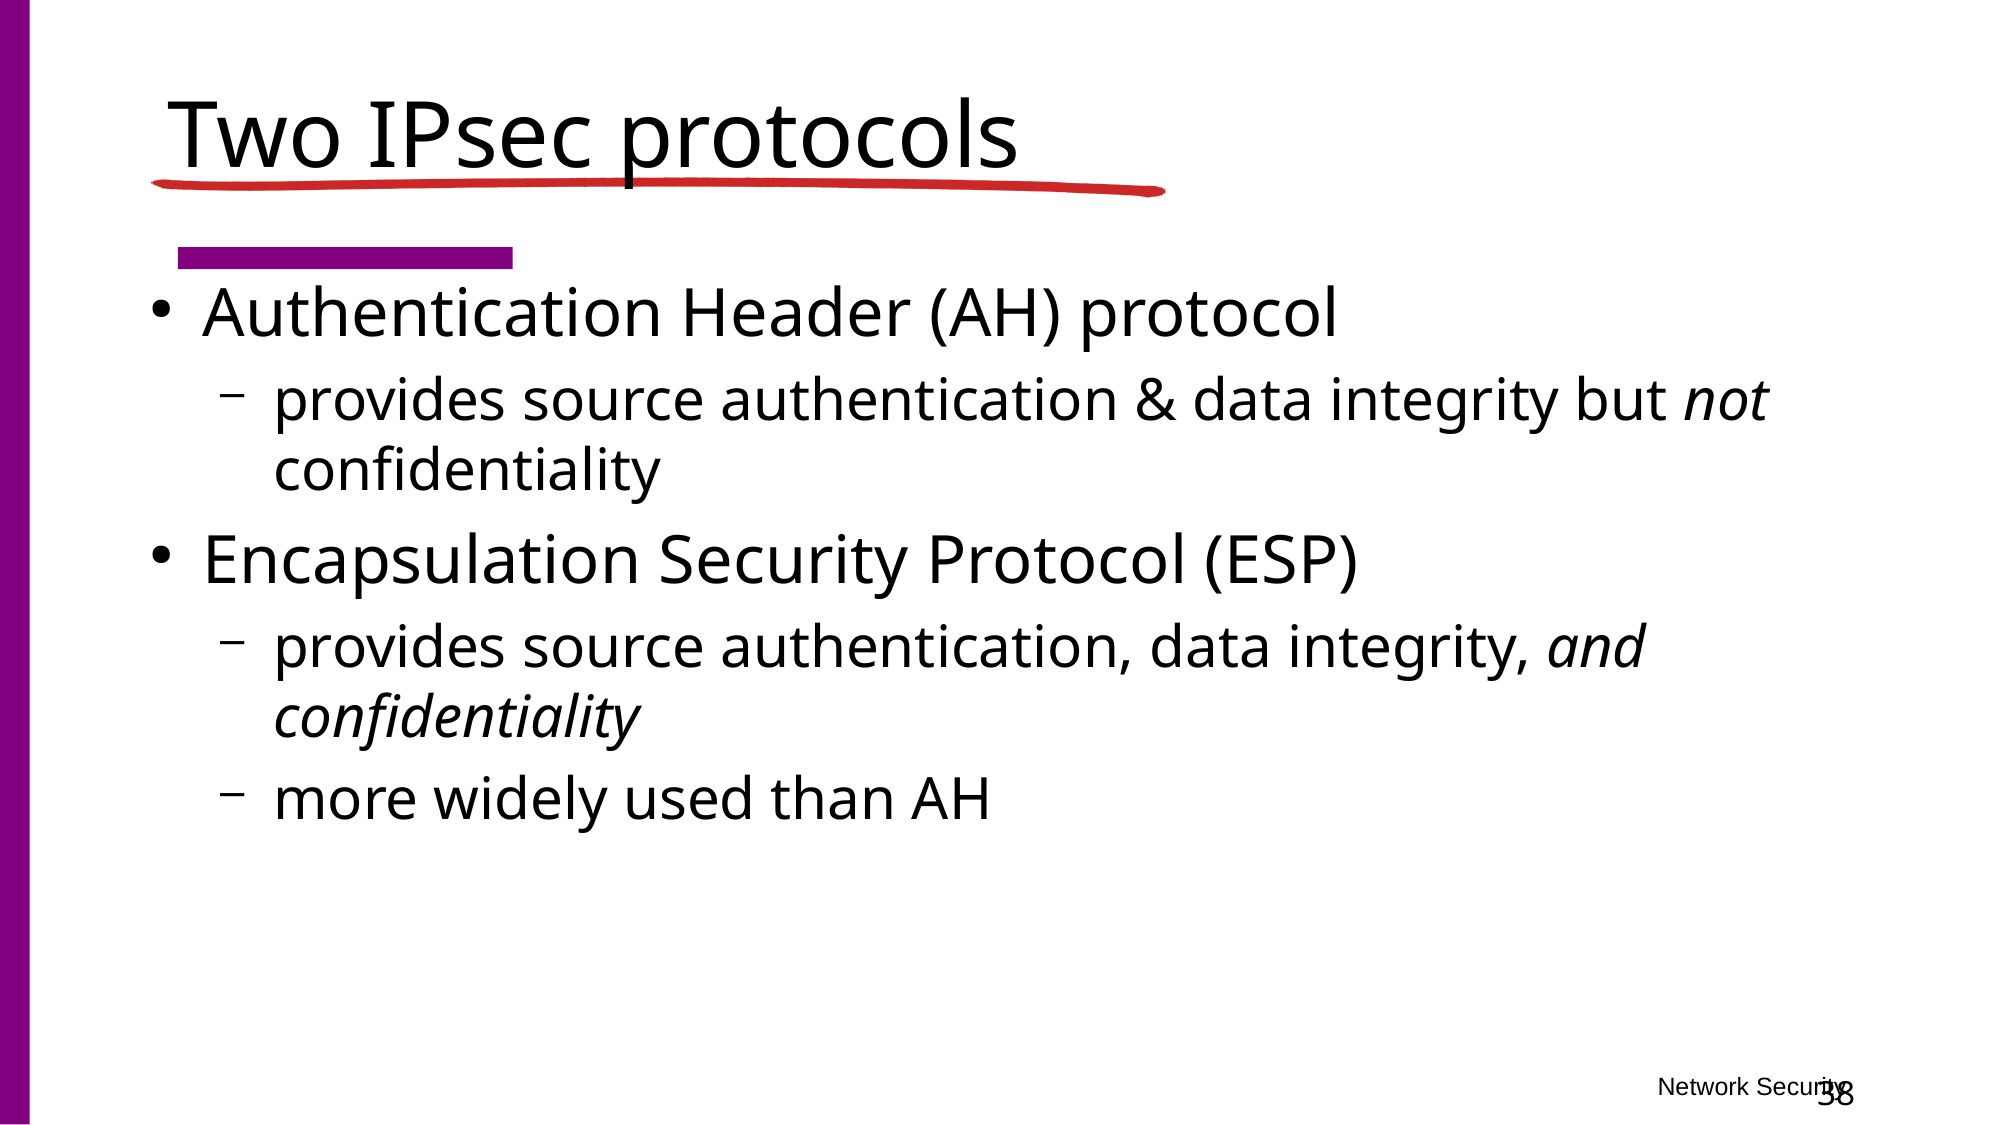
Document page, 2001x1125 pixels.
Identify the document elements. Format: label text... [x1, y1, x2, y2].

title Two IPsec protocols [116, 37, 1817, 225]
list Authentication Header (AH) protocol provides source authentication & data integrity but not confidentiality Encapsulation Security Protocol (ESP) provides source authentication, data integrity, and confidentiality more widely used than AH [116, 262, 1817, 1026]
text_box Network Security [1016, 1062, 1862, 1114]
